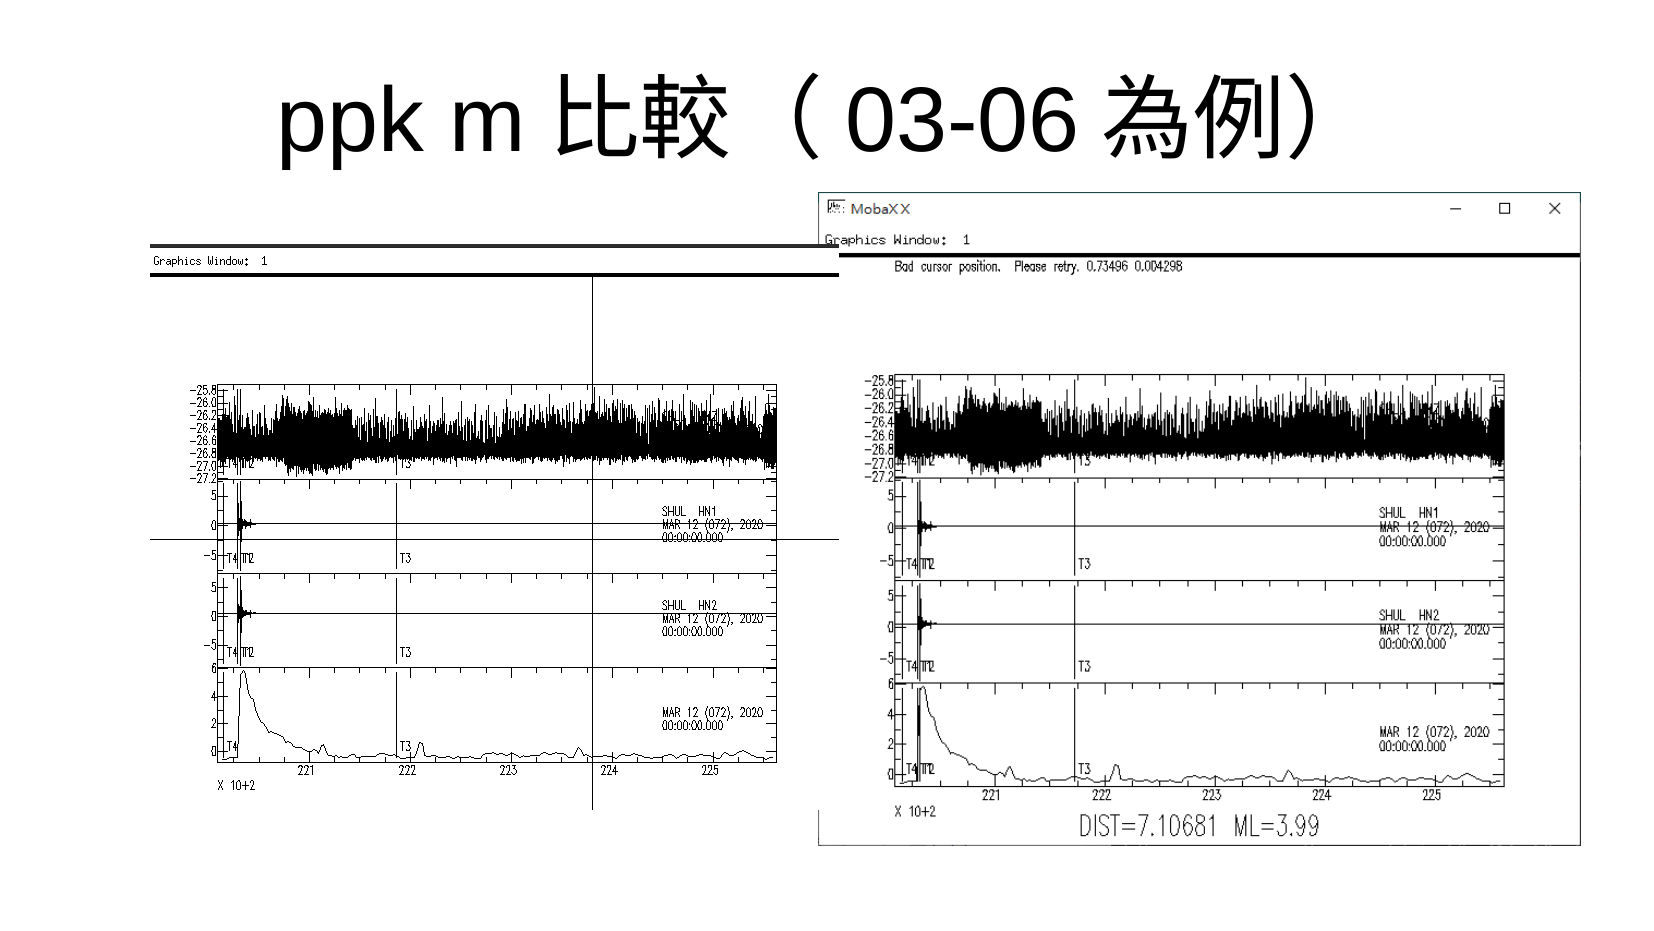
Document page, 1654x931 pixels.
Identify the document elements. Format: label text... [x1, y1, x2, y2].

picture [150, 192, 1581, 846]
title ppk m比較（03-06為例） [82, 37, 1571, 193]
